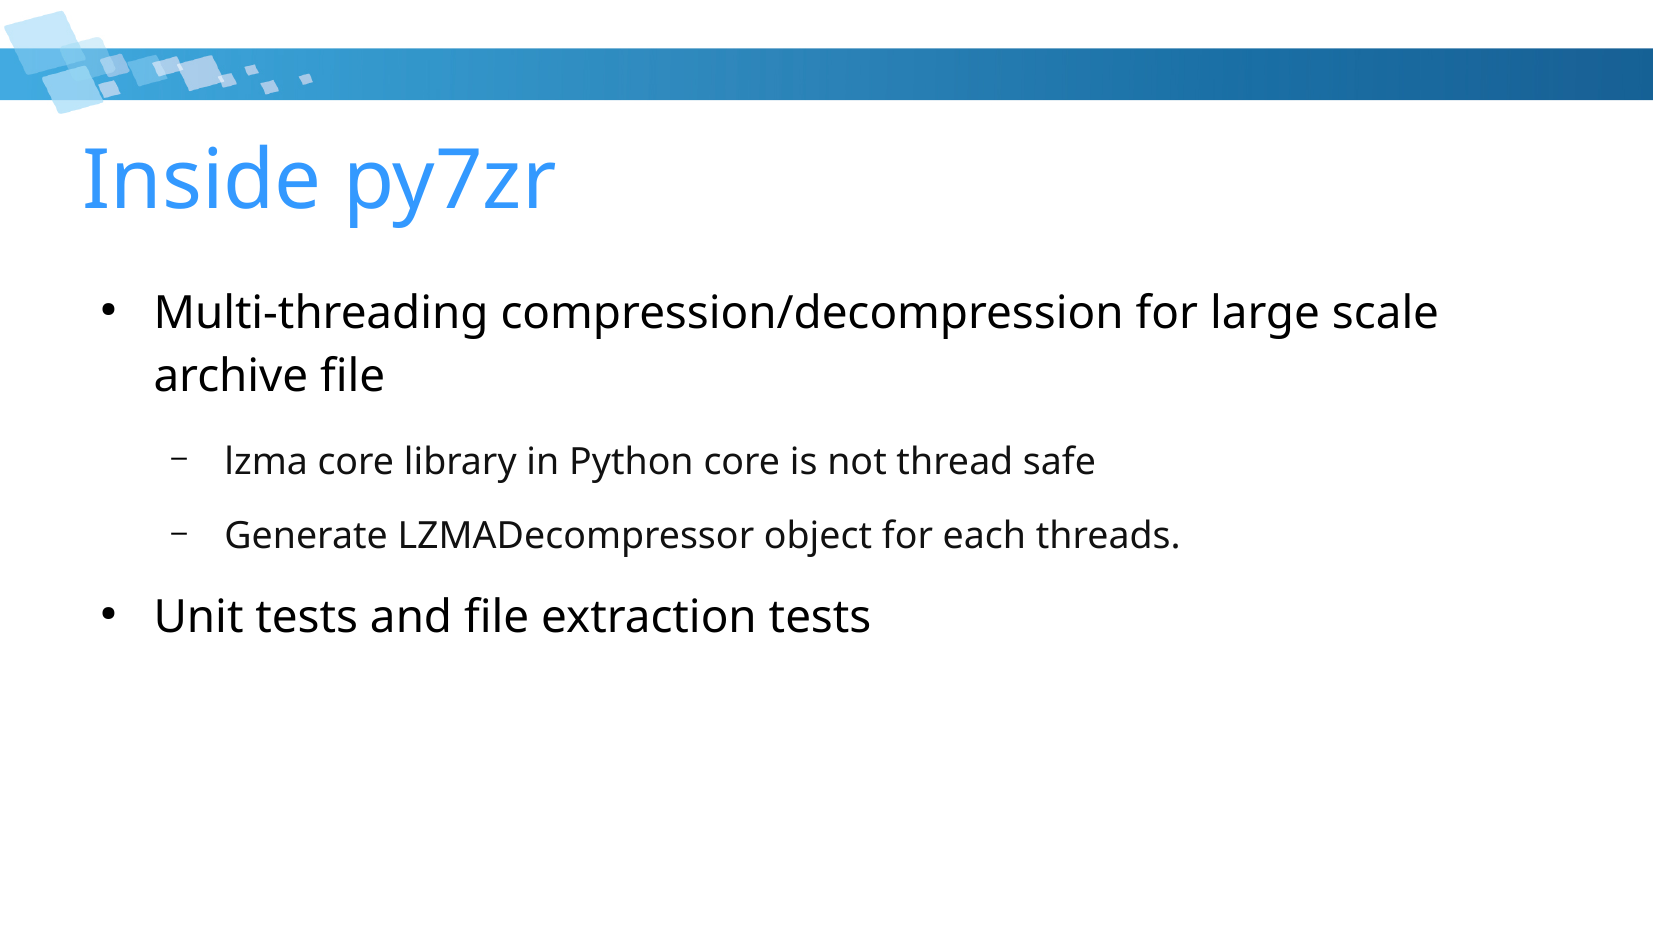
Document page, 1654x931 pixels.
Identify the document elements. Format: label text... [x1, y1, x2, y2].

picture [0, 0, 1653, 929]
list Multi-threading compression/decompression for large scale archive file lzma core library in Python core is not thread safe Generate LZMADecompressor object for each threads. Unit tests and file extraction tests [82, 279, 1571, 820]
title Inside py7zr [82, 99, 1571, 255]
